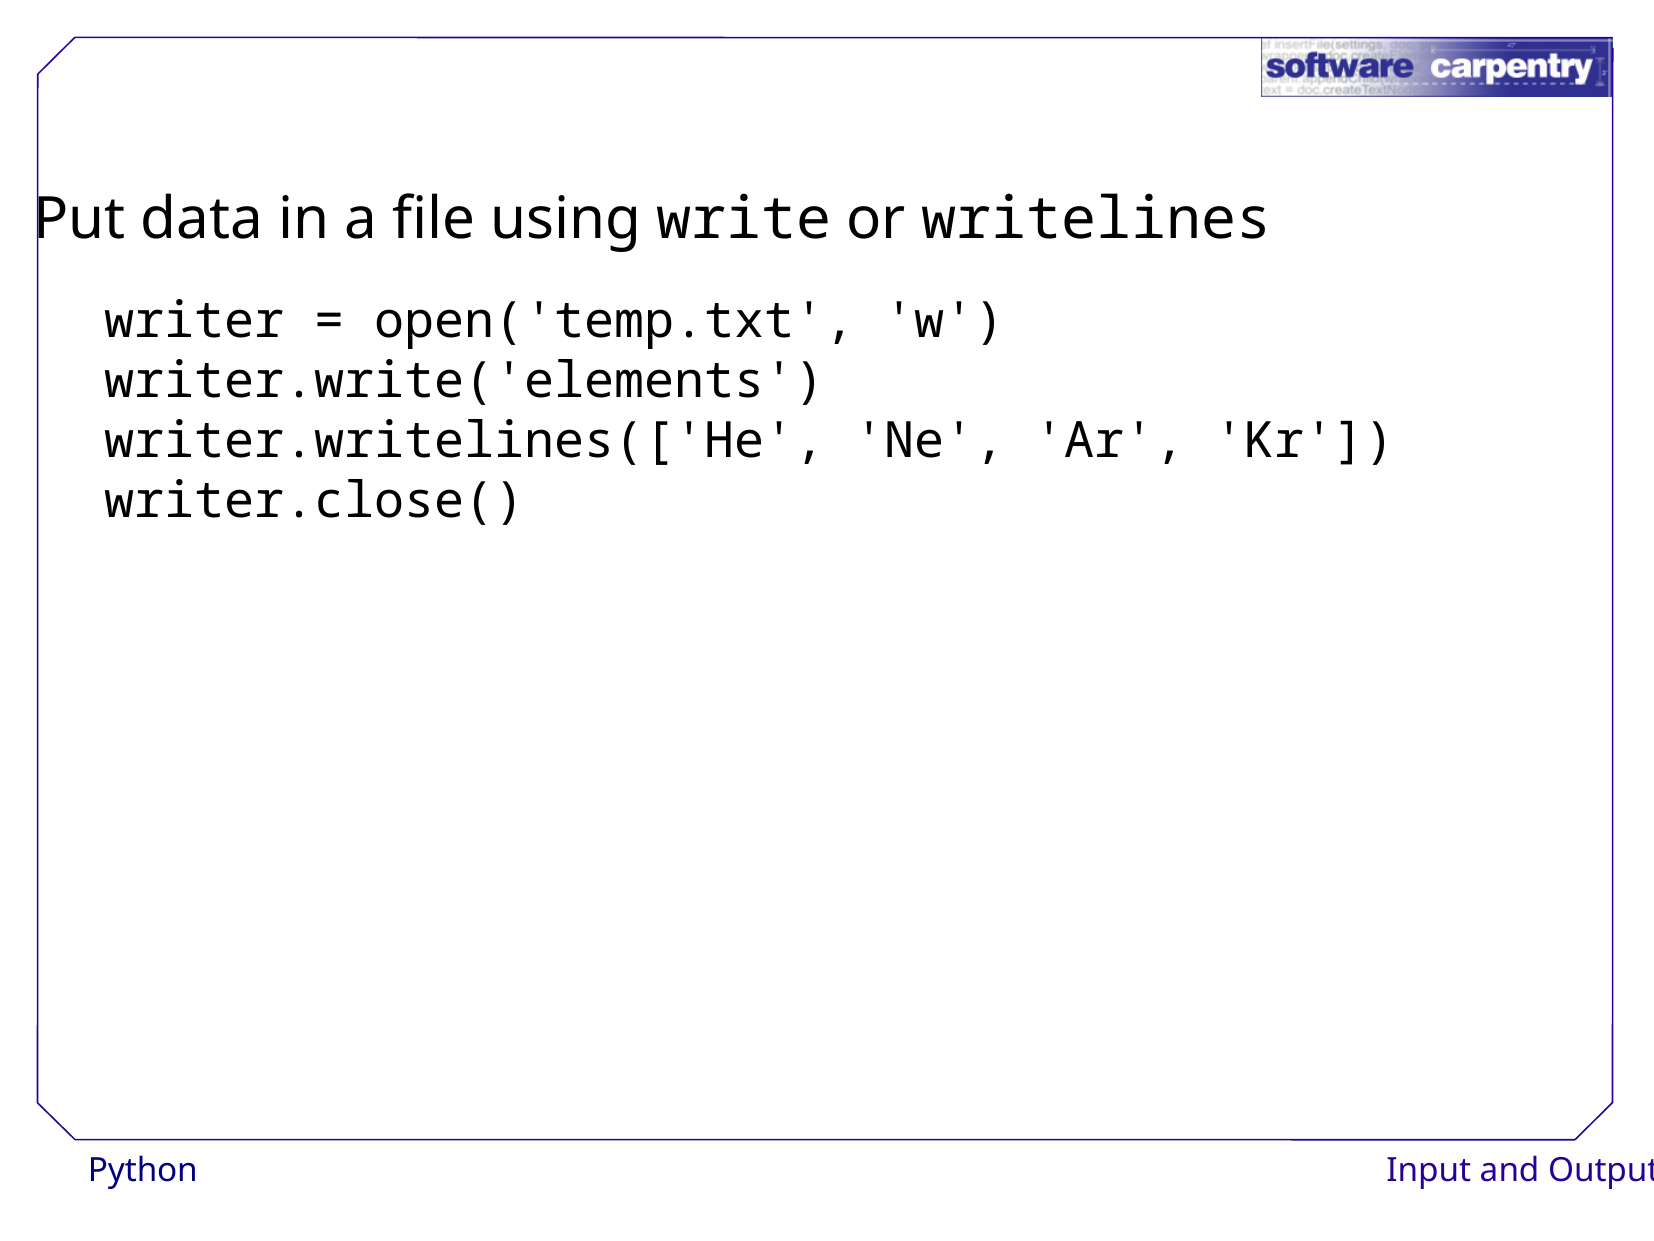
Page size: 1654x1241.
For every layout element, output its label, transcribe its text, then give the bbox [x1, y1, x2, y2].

text_box writer = open('temp.txt', 'w') writer.write('elements') writer.writelines(['He', 'Ne', 'Ar', 'Kr']) writer.close() [89, 279, 1512, 554]
text_box Put data in a file using write or writelines [18, 138, 1437, 259]
picture [1261, 39, 1613, 97]
